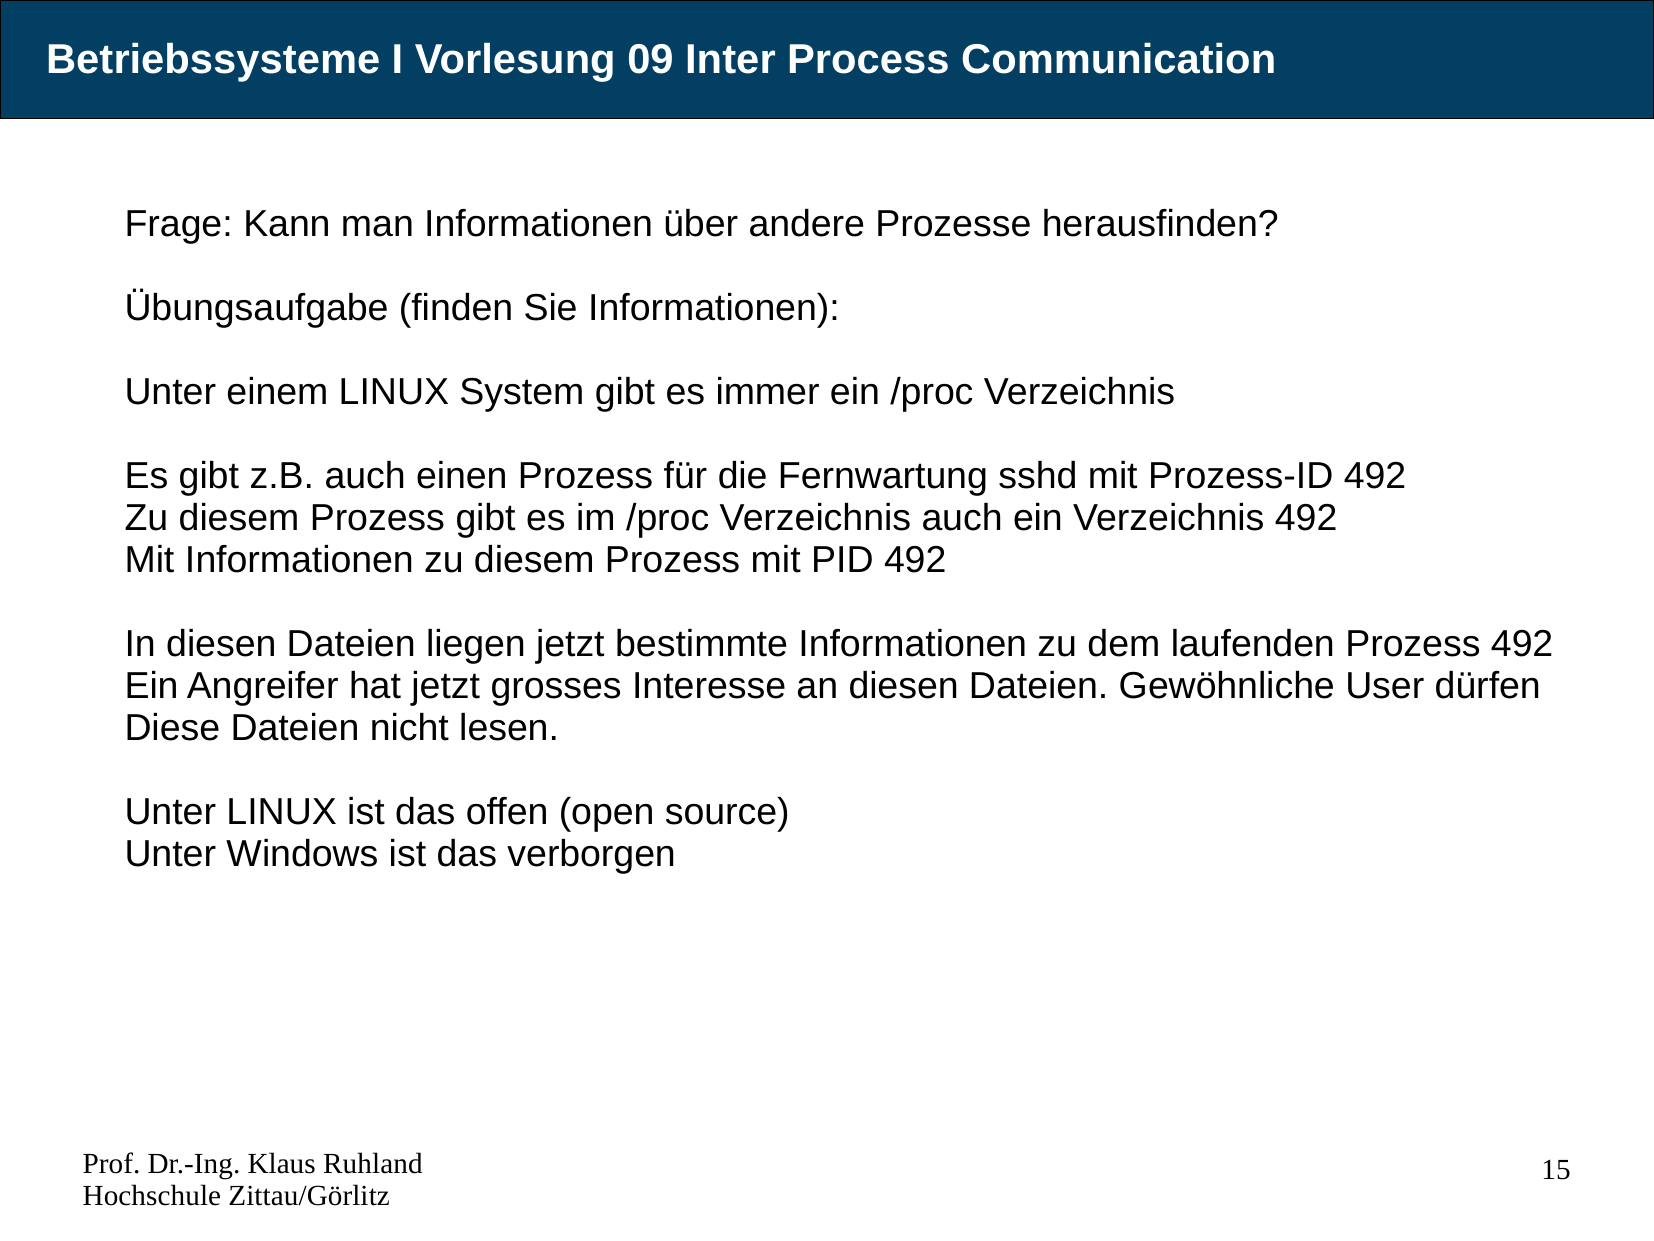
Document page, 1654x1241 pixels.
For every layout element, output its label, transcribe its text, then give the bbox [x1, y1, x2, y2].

text_box Frage: Kann man Informationen über andere Prozesse herausfinden? Übungsaufgabe (finden Sie Informationen): Unter einem LINUX System gibt es immer ein /proc Verzeichnis Es gibt z.B. auch einen Prozess für die Fernwartung sshd mit Prozess-ID 492 Zu diesem Prozess gibt es im /proc Verzeichnis auch ein Verzeichnis 492 Mit Informationen zu diesem Prozess mit PID 492 In diesen Dateien liegen jetzt bestimmte Informationen zu dem laufenden Prozess 492 Ein Angreifer hat jetzt grosses Interesse an diesen Dateien. Gewöhnliche User dürfen Diese Dateien nicht lesen. Unter LINUX ist das offen (open source) Unter Windows ist das verborgen [109, 194, 1569, 1050]
